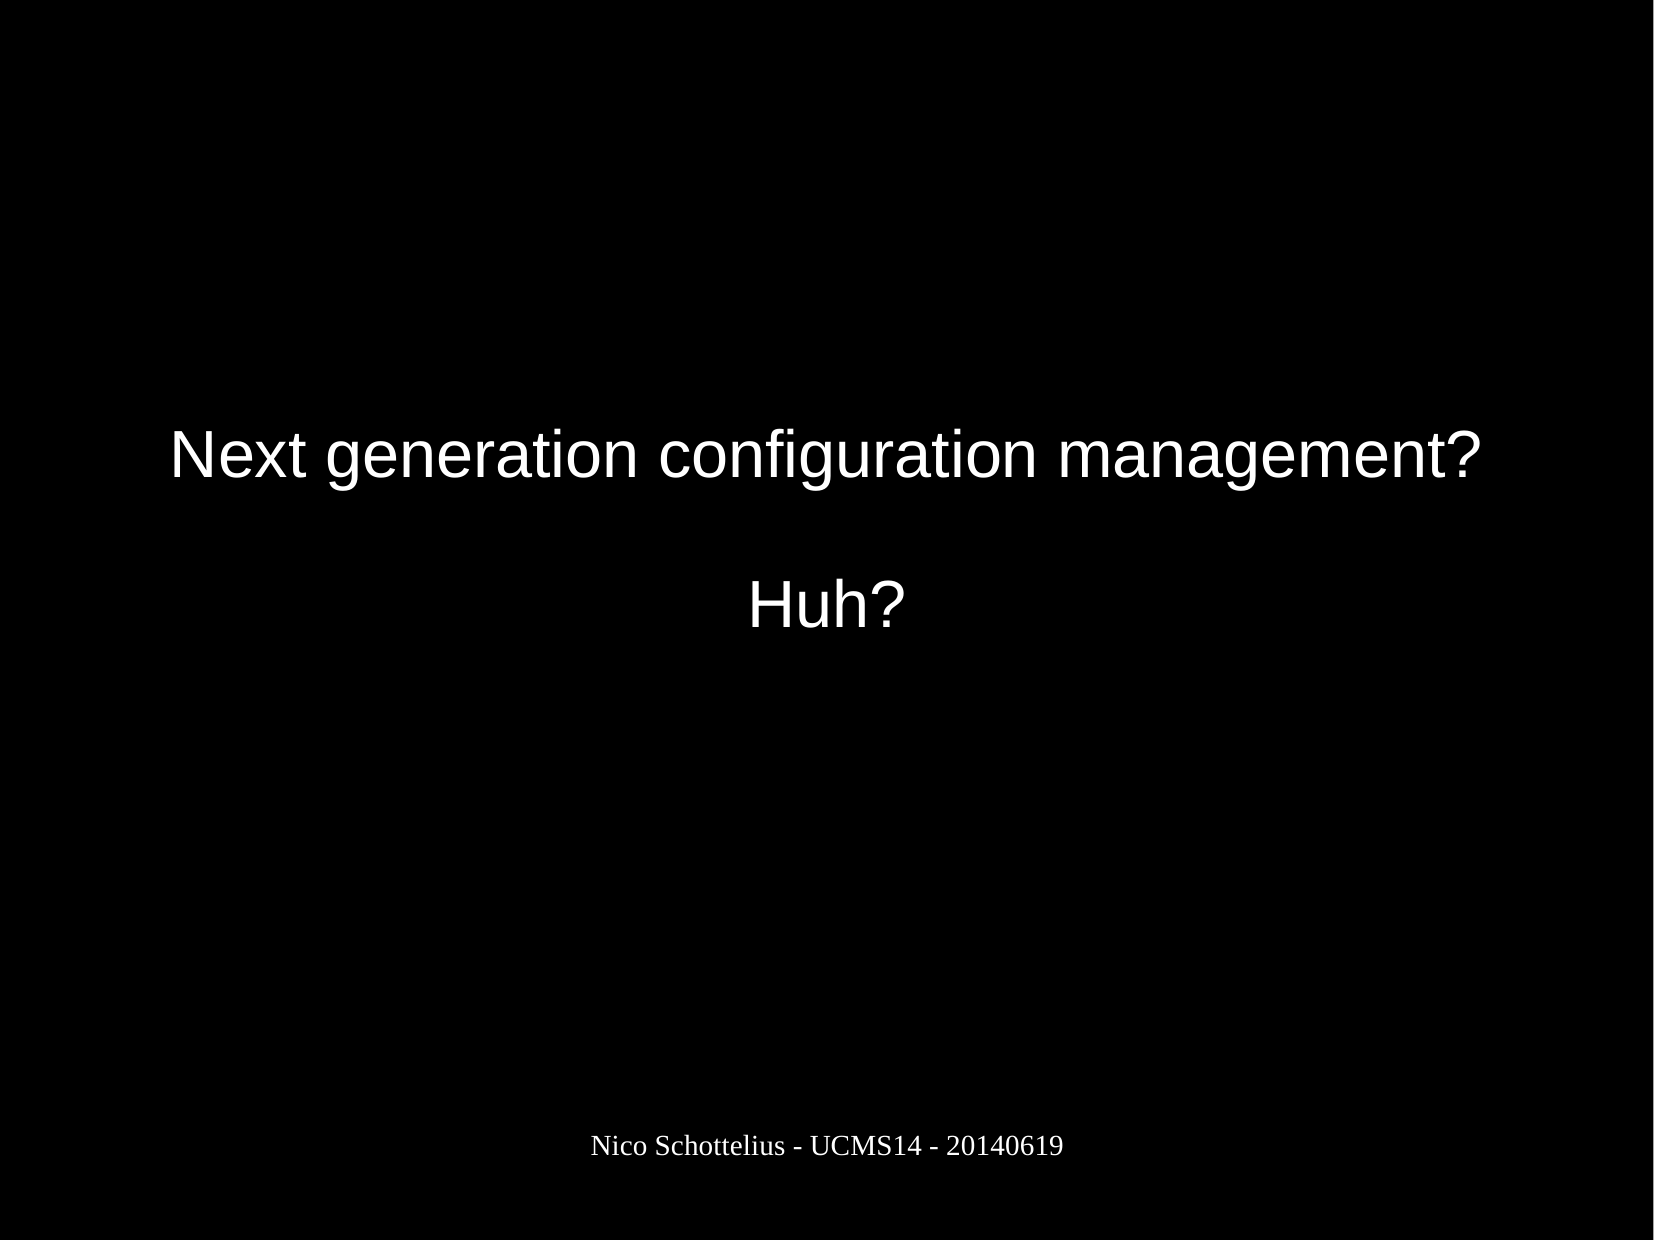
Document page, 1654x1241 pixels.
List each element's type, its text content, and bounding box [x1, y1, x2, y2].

subtitle Next generation configuration management? Huh? [82, 49, 1571, 1010]
